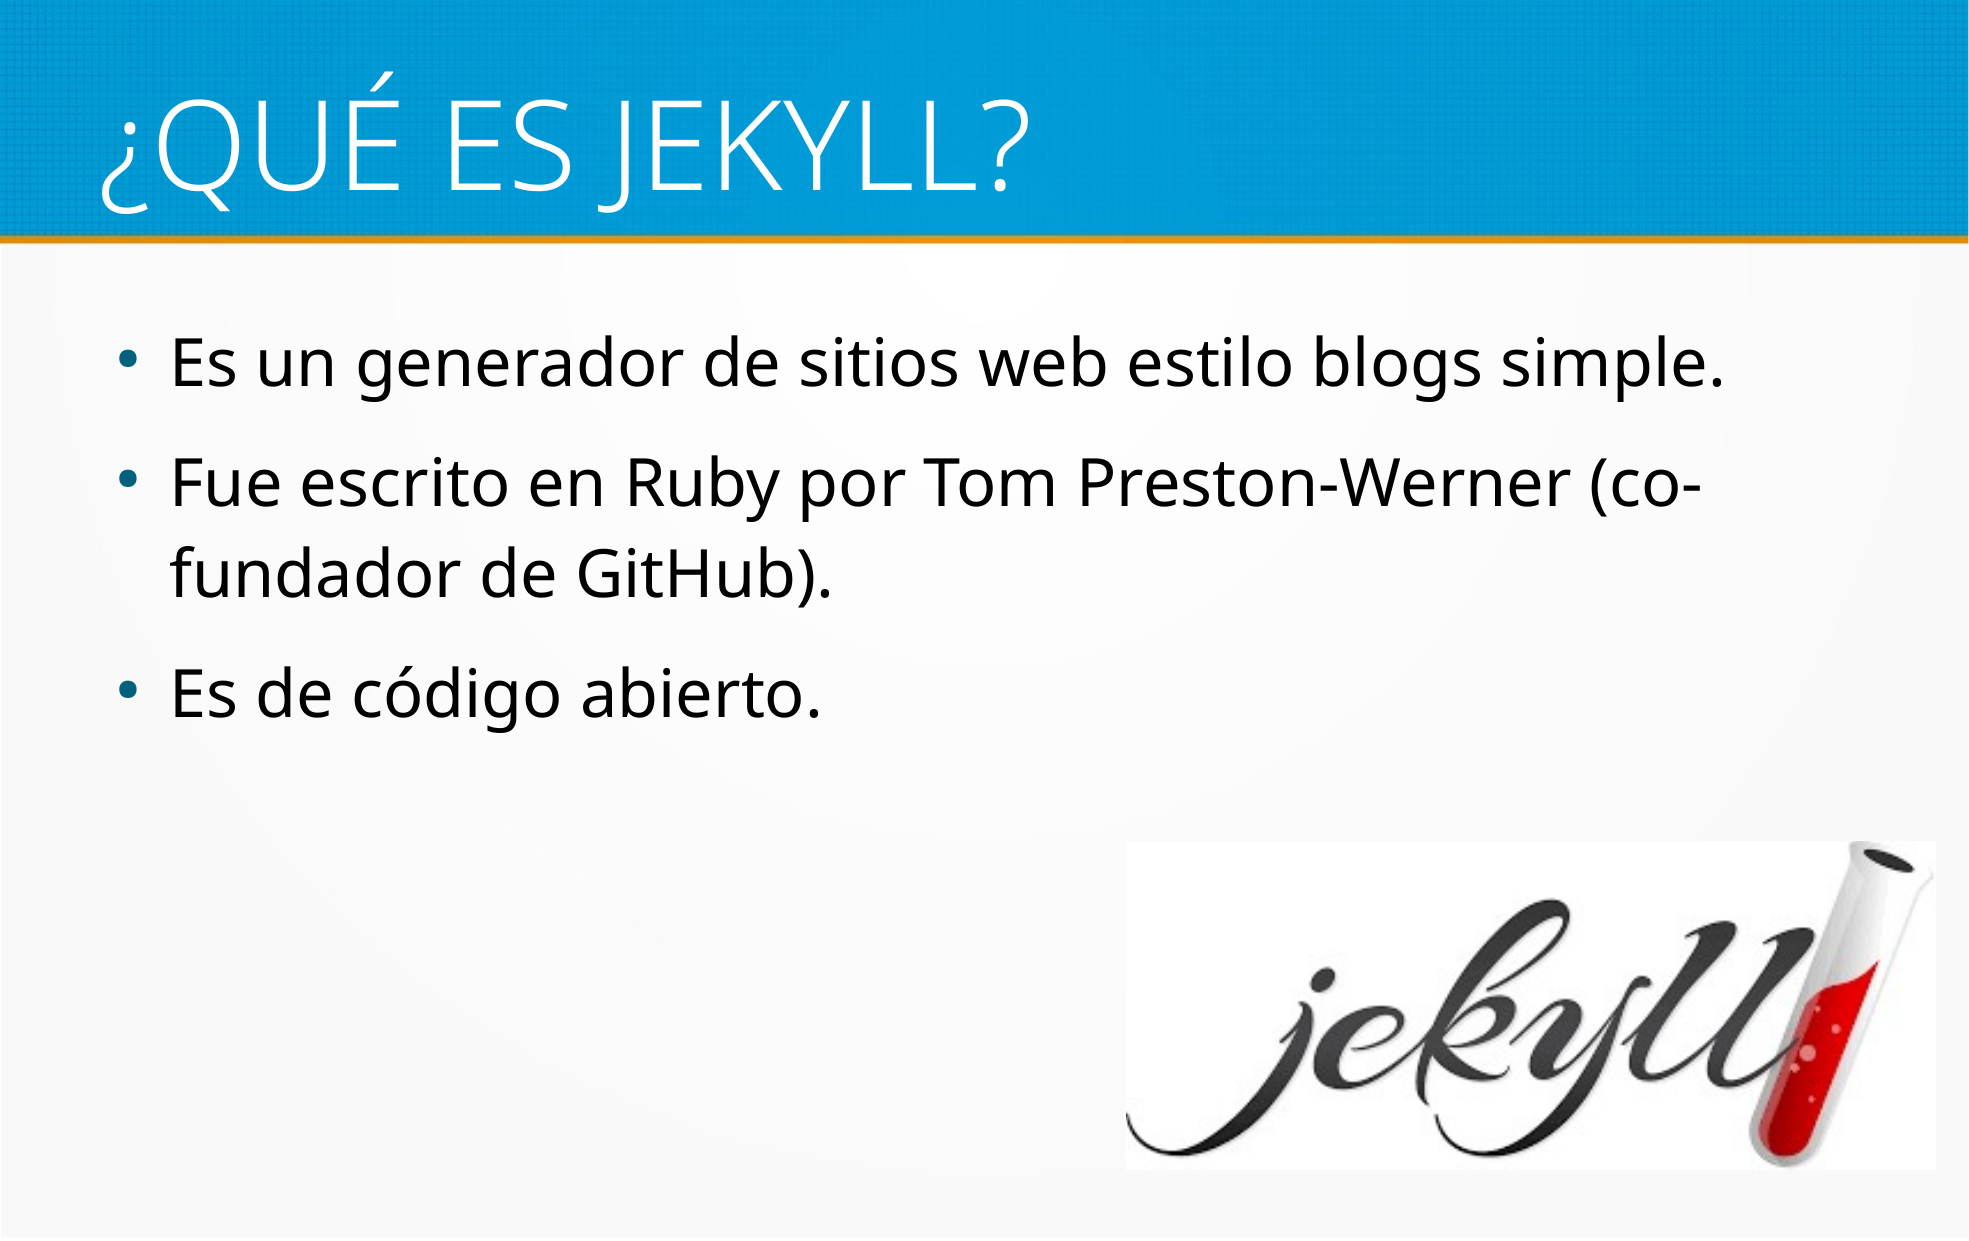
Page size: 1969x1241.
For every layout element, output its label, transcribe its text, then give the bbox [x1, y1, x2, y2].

picture [0, 233, 1969, 1241]
list Es un generador de sitios web estilo blogs simple. Fue escrito en Ruby por Tom Preston-Werner (co-fundador de GitHub). Es de código abierto. [98, 315, 1861, 1081]
title ¿QUÉ ES JEKYLL? [98, 19, 1870, 227]
